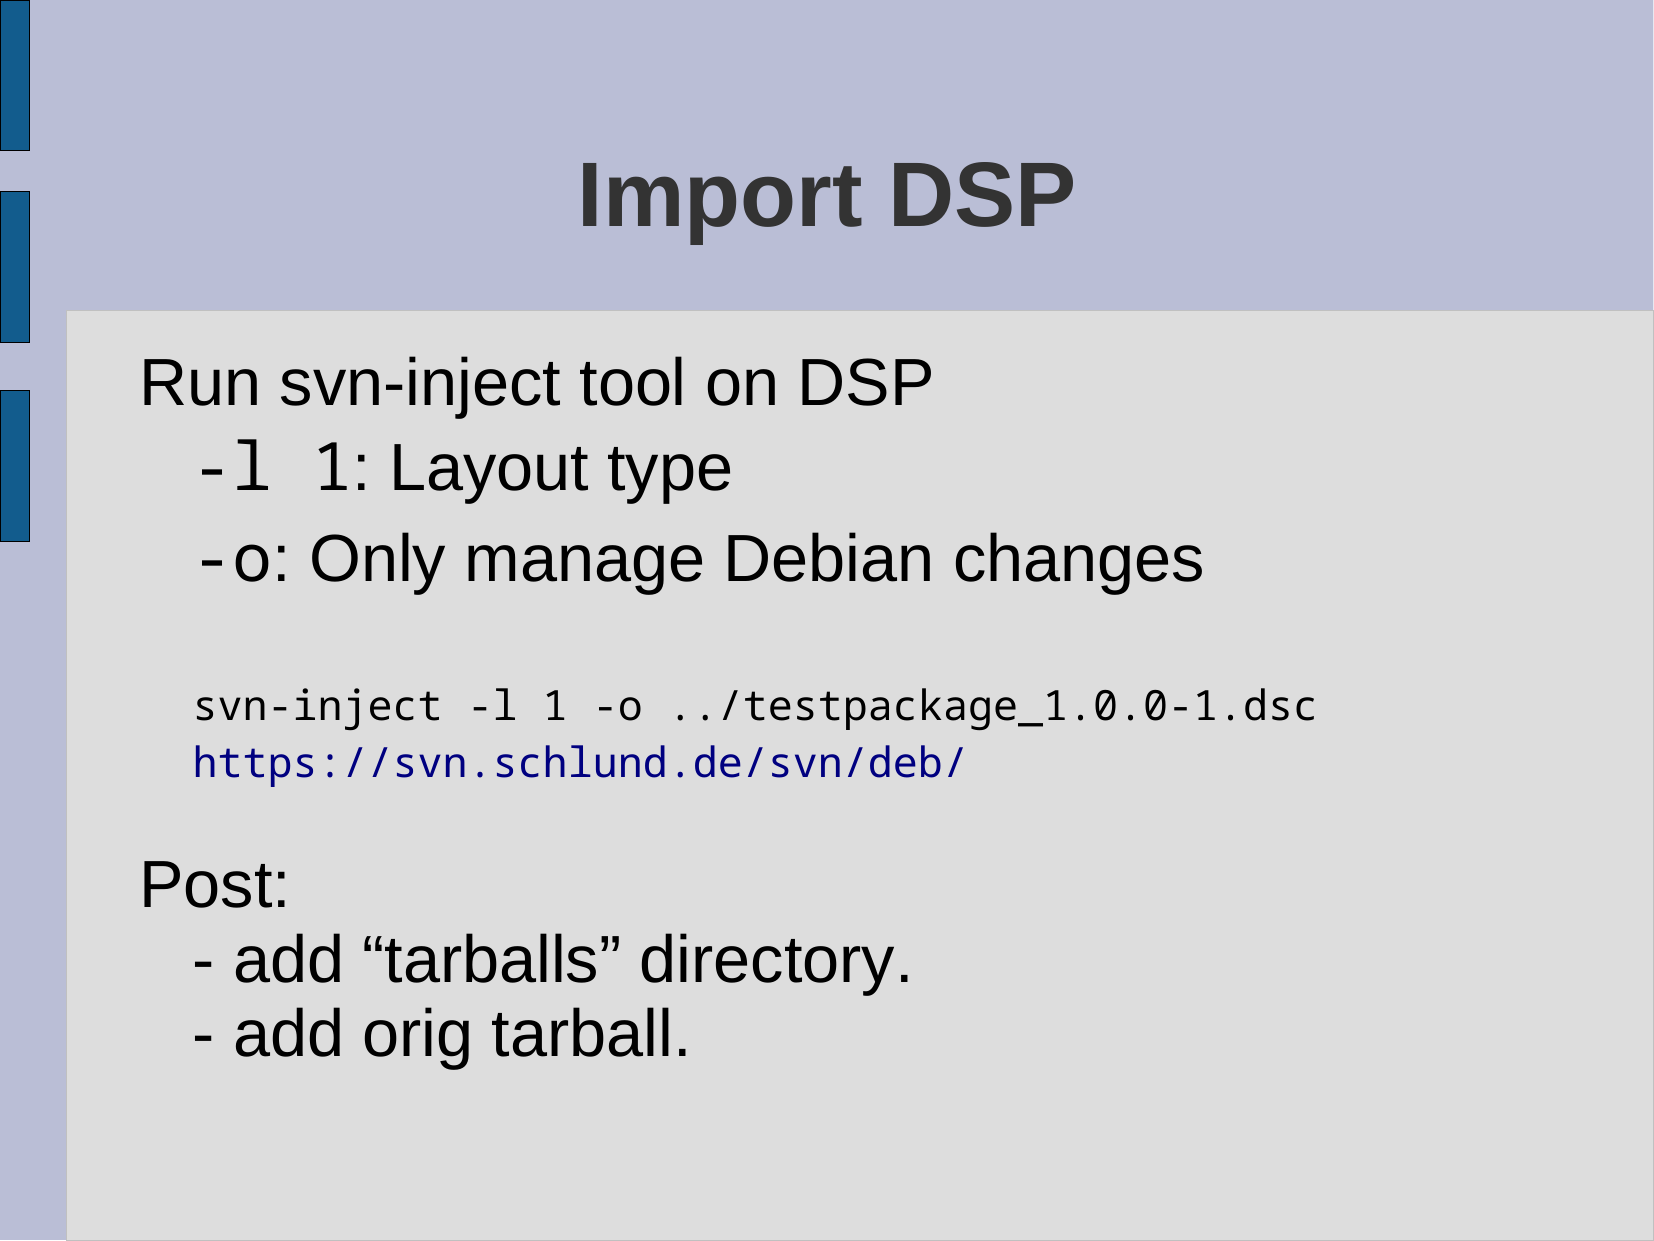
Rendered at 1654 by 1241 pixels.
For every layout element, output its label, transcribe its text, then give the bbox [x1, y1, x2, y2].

list Run svn-inject tool on DSP -l 1: Layout type -o: Only manage Debian changes svn-inject -l 1 -o ../testpackage_1.0.0-1.dsc https://svn.schlund.de/svn/deb/ Post: - add “tarballs” directory. - add orig tarball. [121, 344, 1534, 1112]
title Import DSP [121, 98, 1534, 291]
